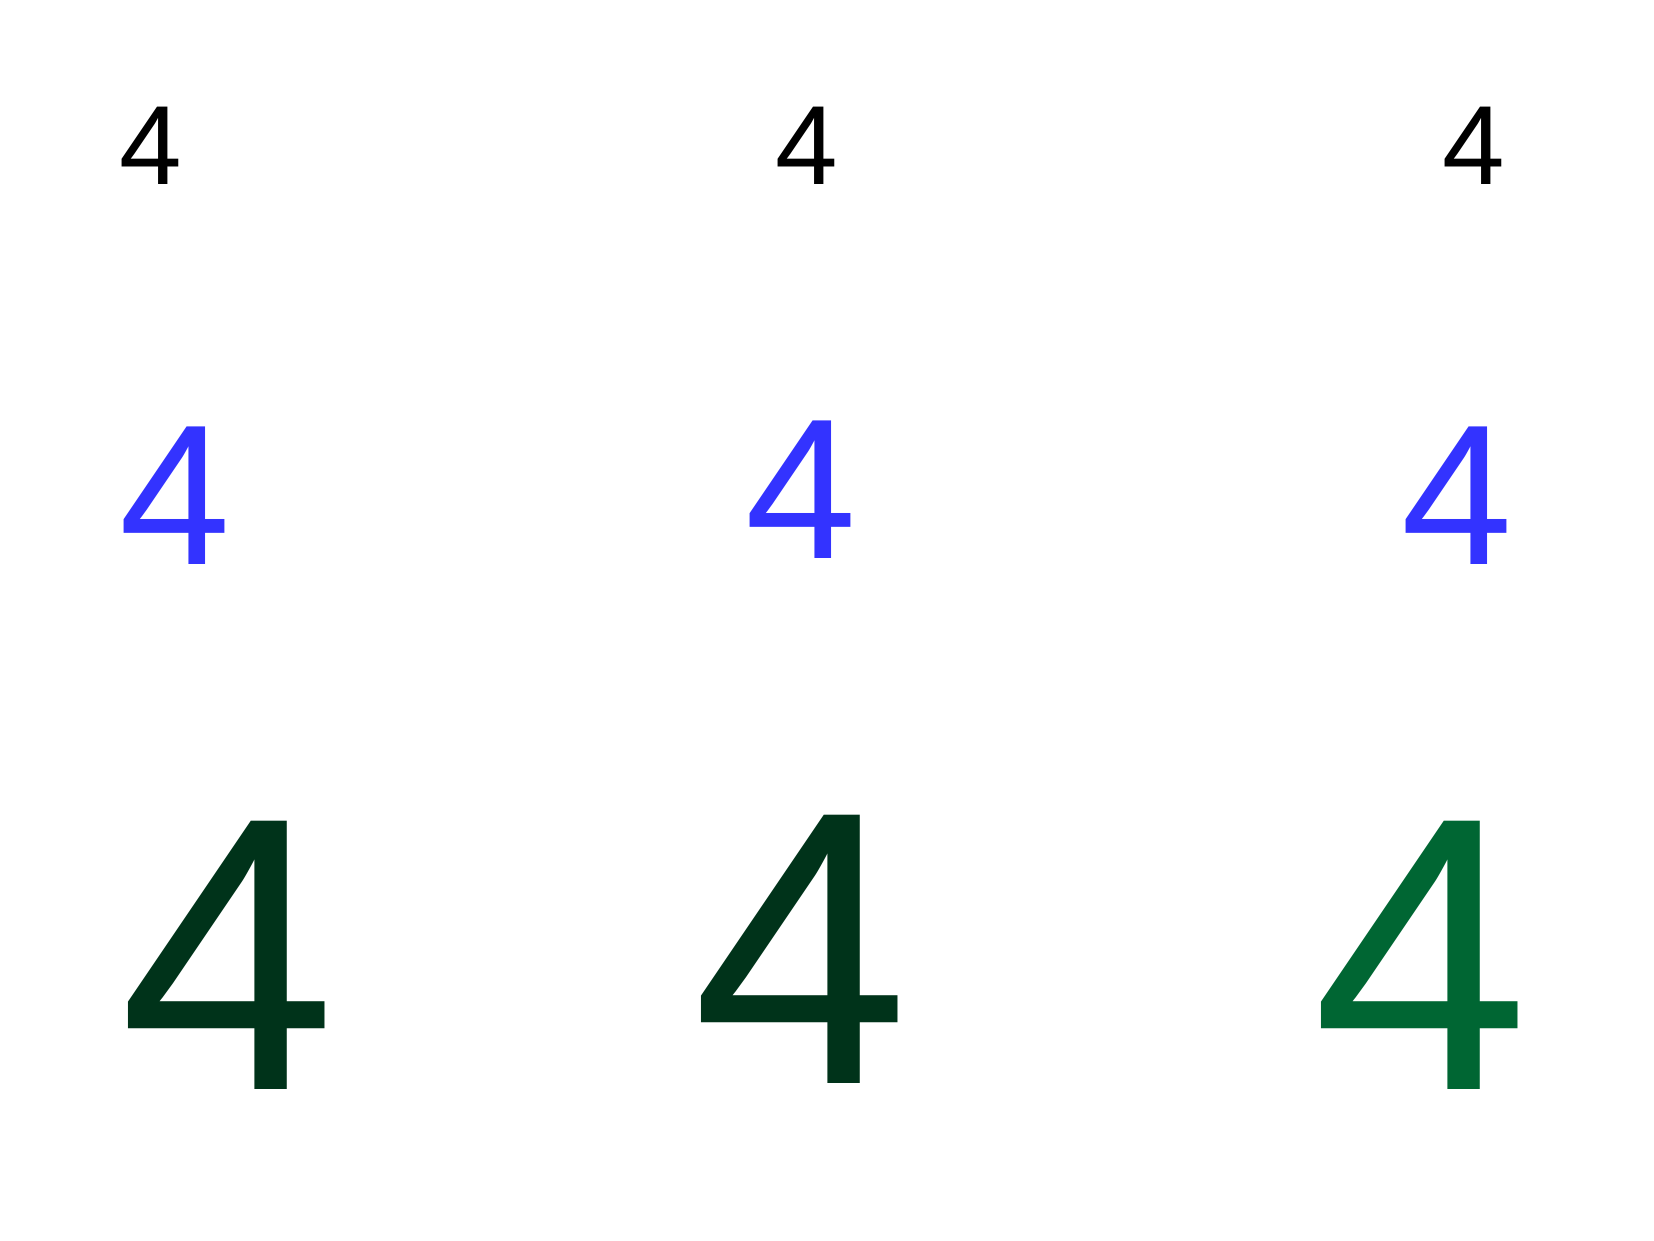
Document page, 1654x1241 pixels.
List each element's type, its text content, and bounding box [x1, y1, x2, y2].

text_box 4 [105, 75, 211, 216]
text_box 4 [760, 75, 866, 216]
text_box 4 [105, 376, 256, 615]
text_box 4 [1297, 729, 1553, 1180]
text_box 4 [677, 723, 933, 1174]
text_box 4 [1386, 376, 1537, 615]
text_box 4 [730, 370, 881, 609]
text_box 4 [105, 729, 361, 1180]
text_box 4 [1427, 75, 1533, 216]
